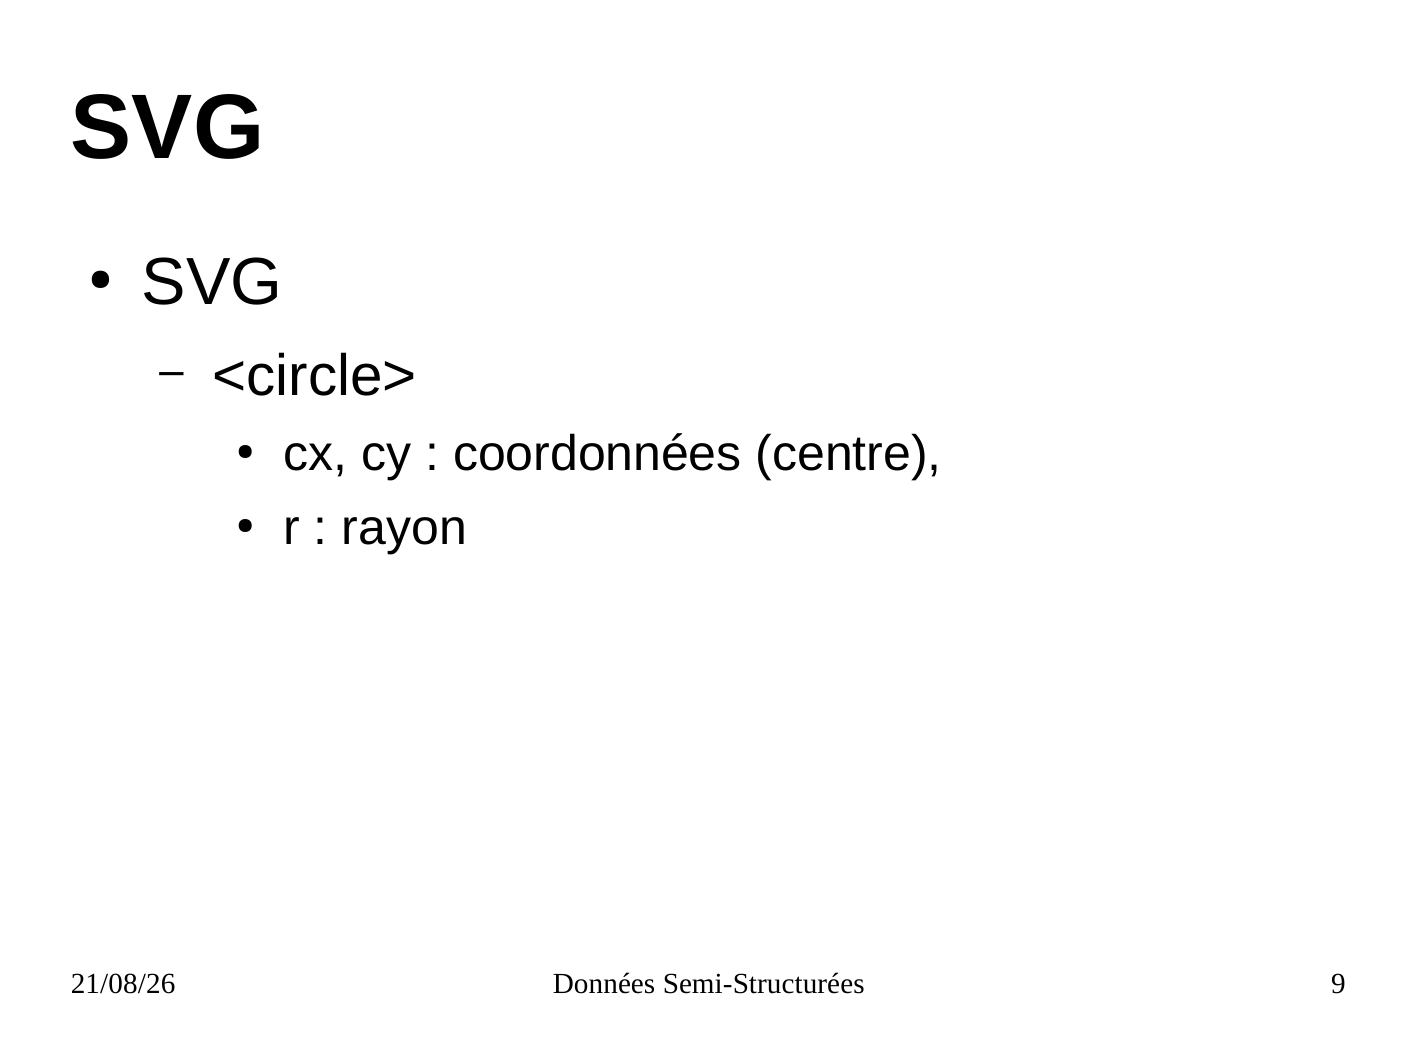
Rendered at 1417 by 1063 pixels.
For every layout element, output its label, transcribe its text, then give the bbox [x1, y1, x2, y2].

title SVG [70, 42, 1346, 212]
list SVG <circle> cx, cy : coordonnées (centre), r : rayon [70, 244, 1346, 925]
